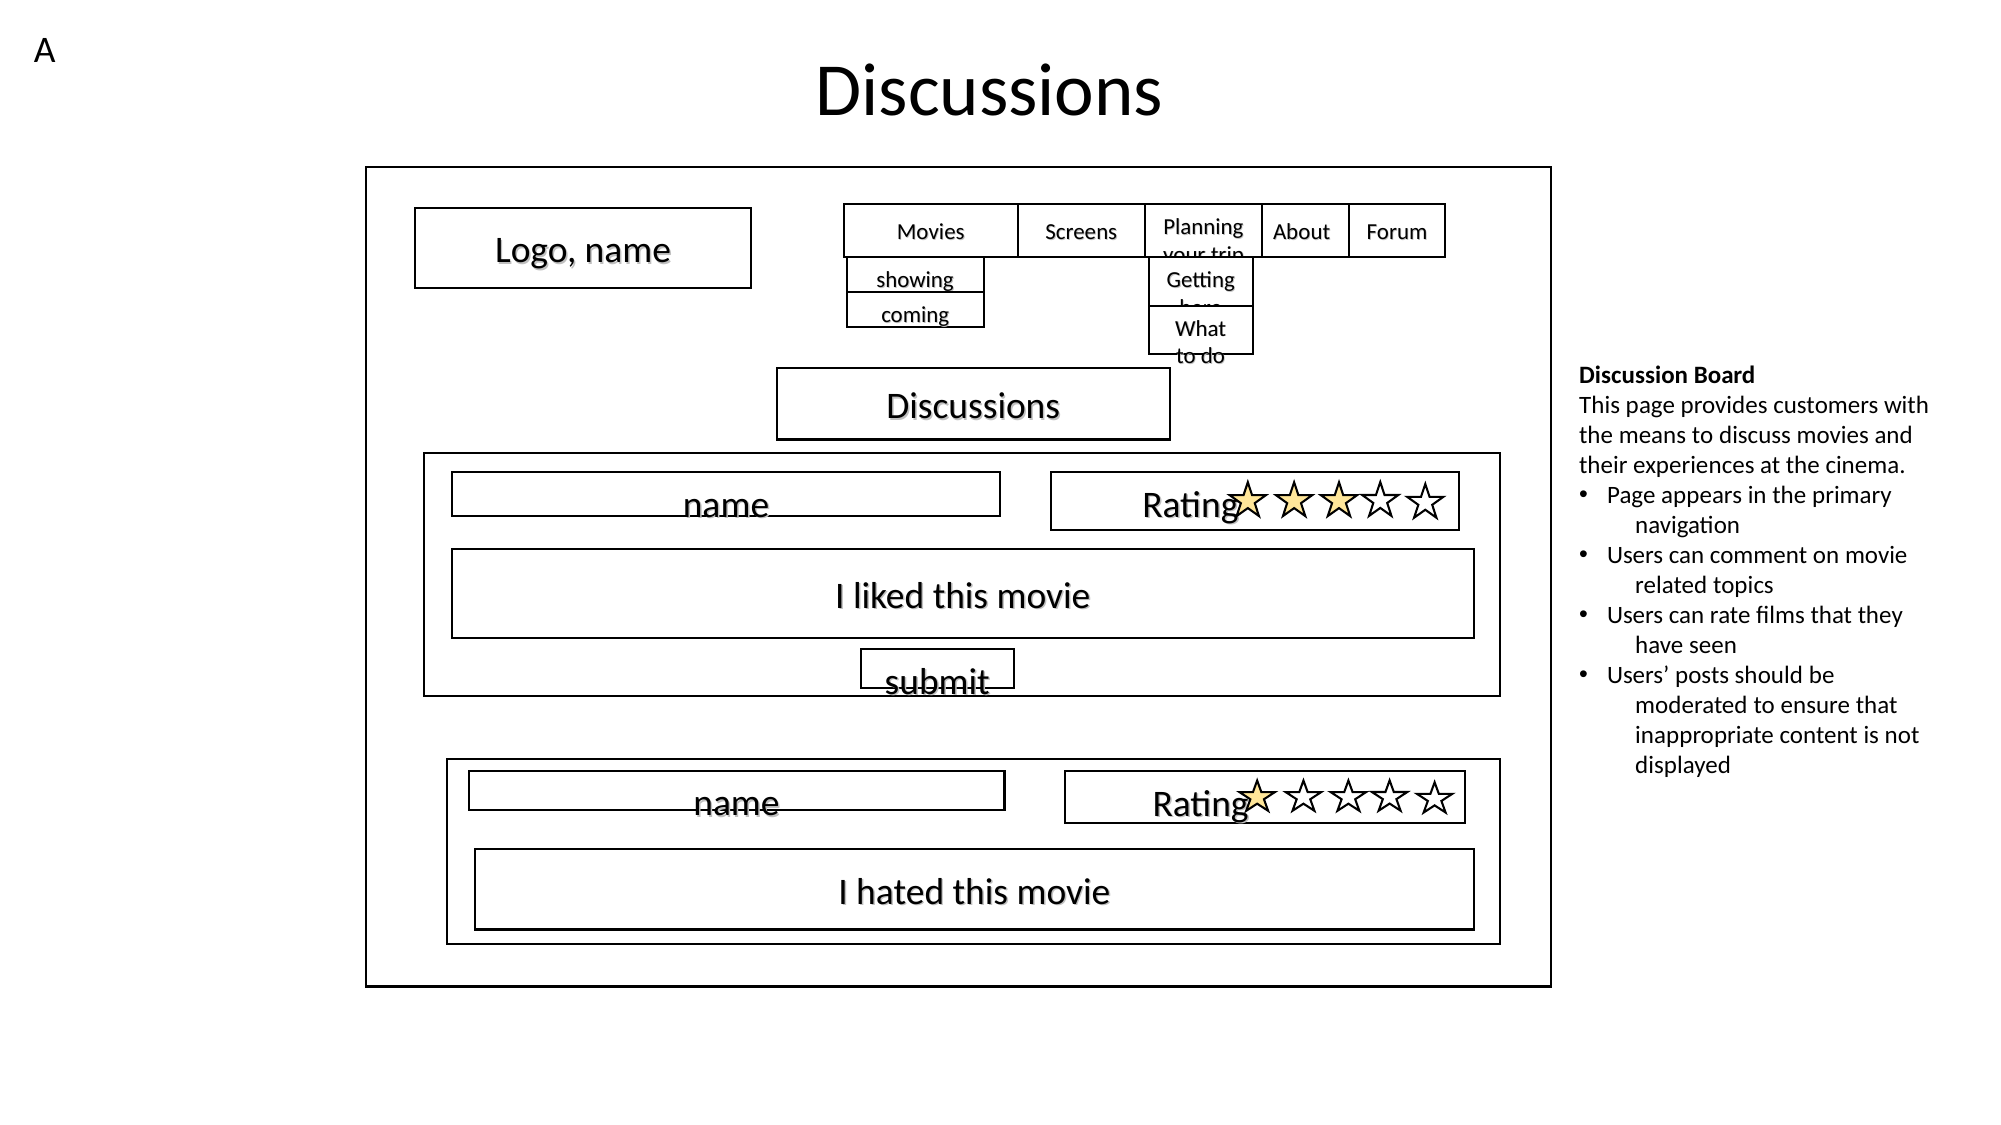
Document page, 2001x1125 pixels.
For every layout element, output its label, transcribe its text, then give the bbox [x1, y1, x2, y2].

text_box submit [861, 649, 1014, 688]
text_box name [690, 502, 696, 516]
text_box name [469, 771, 1005, 810]
text_box Rating [1051, 472, 1459, 530]
text_box showing [847, 257, 984, 292]
text_box [424, 453, 1500, 696]
text_box Movies [844, 204, 1018, 257]
text_box Forum [1349, 204, 1445, 257]
text_box Discussions [777, 368, 1170, 439]
text_box Screens [1018, 204, 1145, 257]
text_box name [452, 472, 1000, 516]
text_box Rating [1065, 771, 1465, 823]
text_box I hated this movie [475, 849, 1474, 930]
text_box [447, 759, 1500, 944]
text_box Discussion Board This page provides customers with the means to discuss movies and their experiences at the cinema. Page appears in the primary navigation Users can comment on movie related topics Users can rate films that they have seen Users’ posts should be moderated to ensure that inappropriate content is not displayed [1564, 351, 1968, 822]
text_box Planning your trip [1145, 204, 1262, 257]
text_box What to do [1149, 306, 1253, 354]
text_box coming [847, 292, 984, 327]
text_box About [1262, 204, 1349, 257]
text_box Discussions [255, 32, 1724, 139]
text_box A [18, 17, 71, 79]
text_box Getting here [1149, 257, 1253, 306]
text_box I liked this movie [452, 549, 1474, 638]
text_box Logo, name [415, 208, 751, 288]
